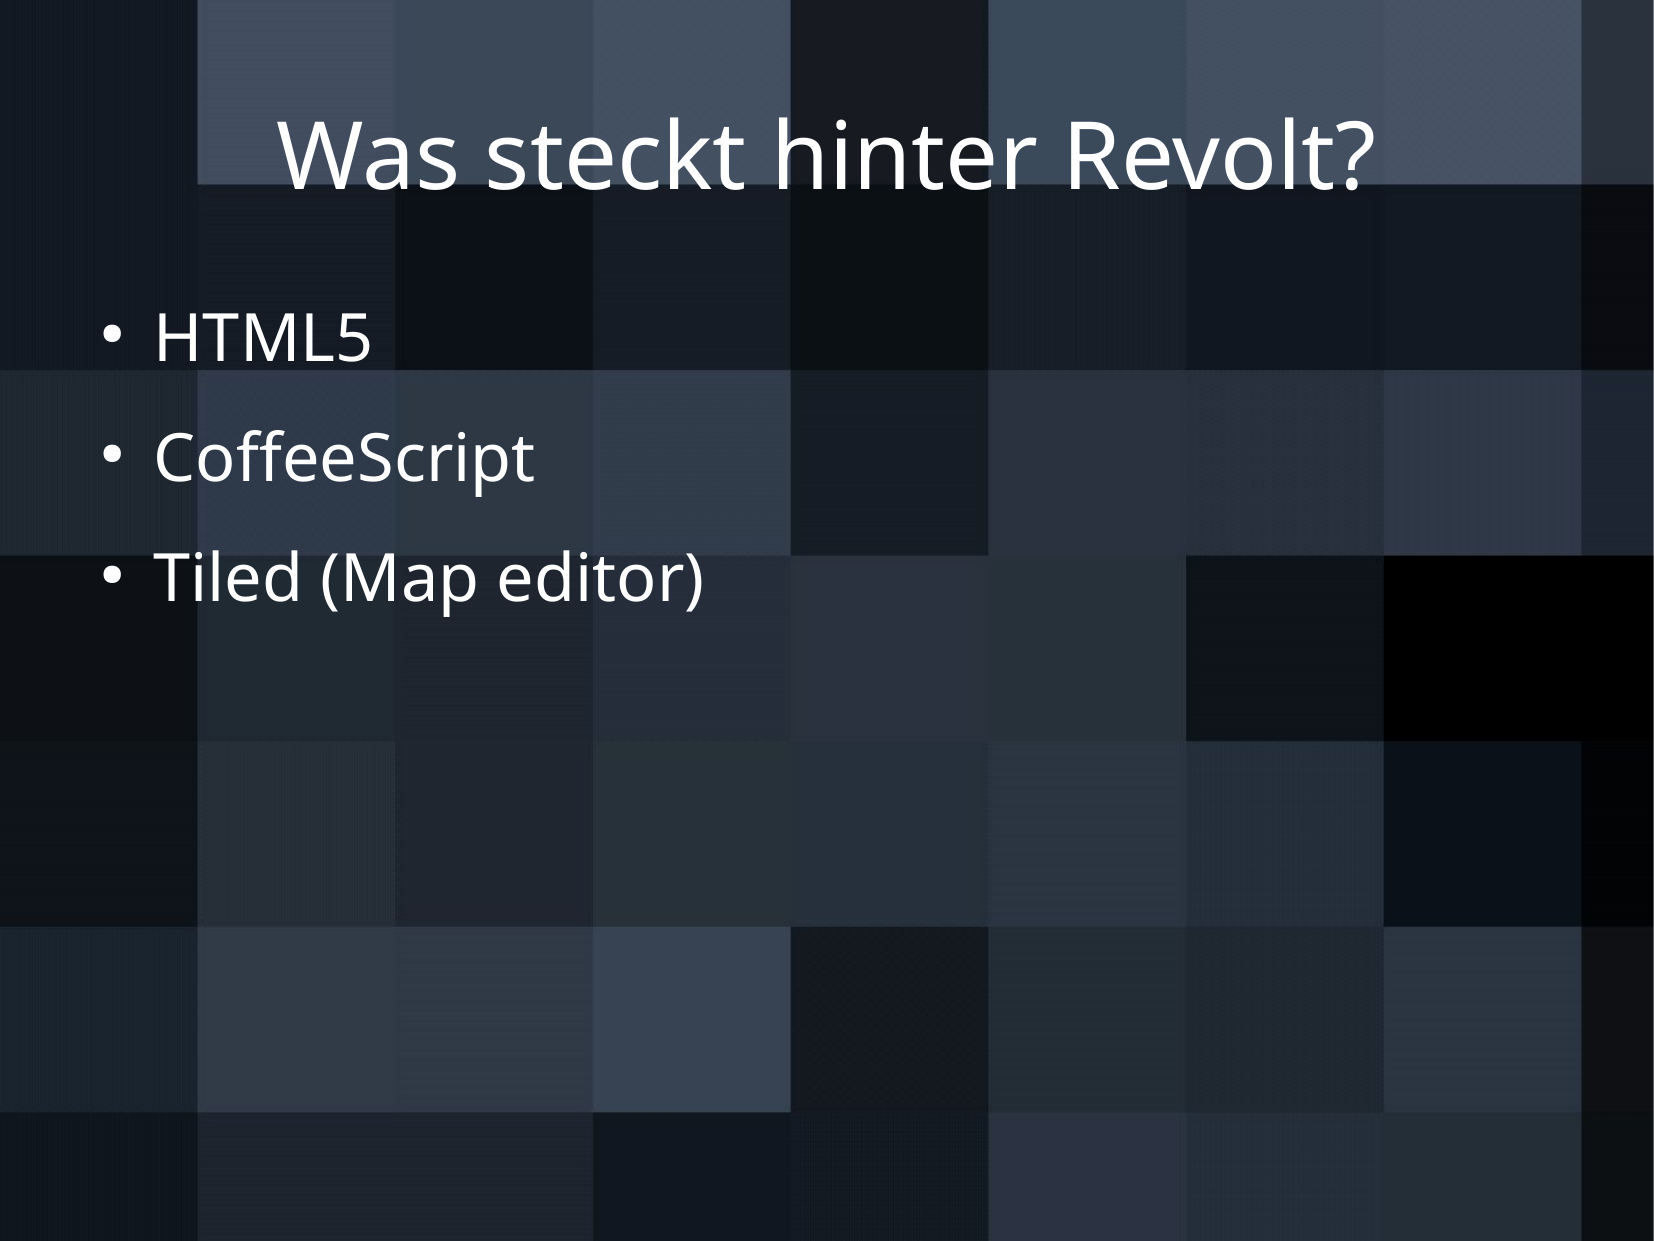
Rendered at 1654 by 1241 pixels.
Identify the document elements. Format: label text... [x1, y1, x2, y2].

title Was steckt hinter Revolt? [82, 49, 1571, 257]
list HTML5 CoffeeScript Tiled (Map editor) [82, 290, 1571, 1010]
picture [0, 0, 1654, 1241]
